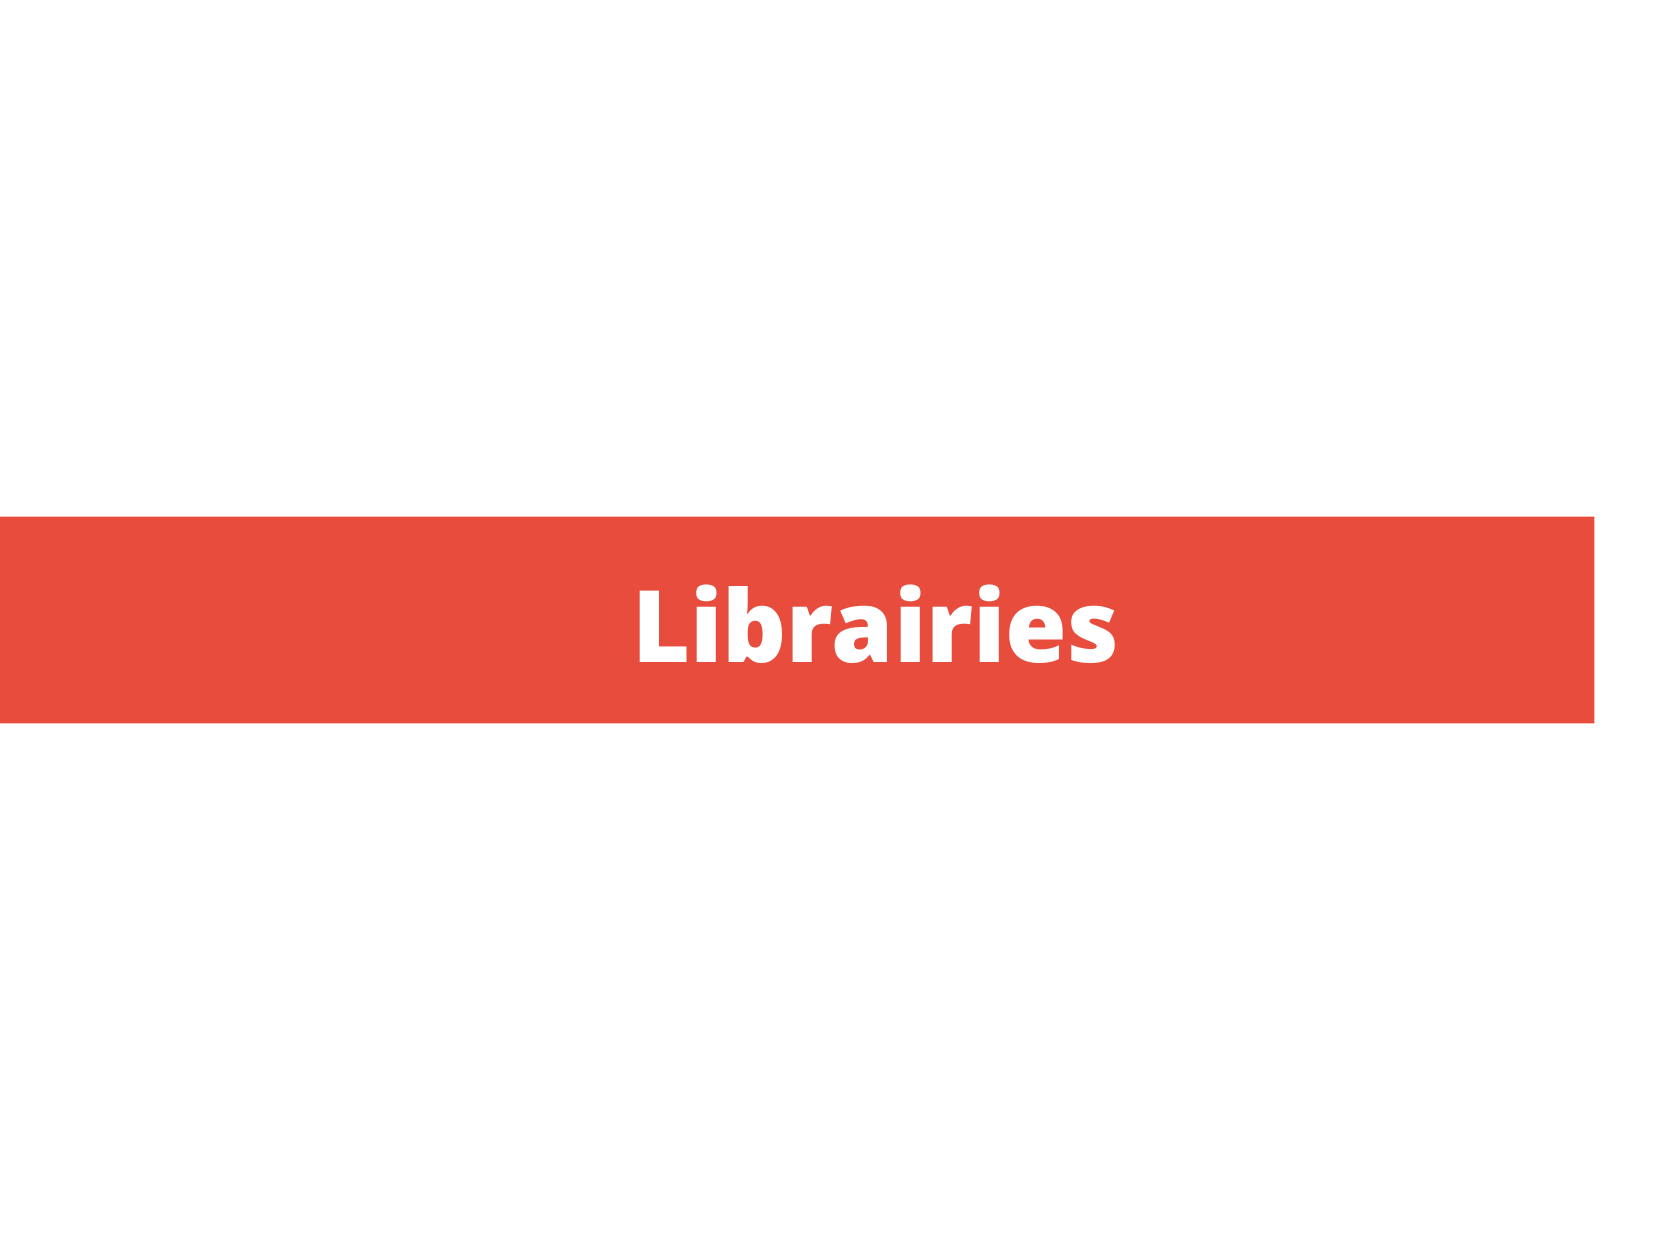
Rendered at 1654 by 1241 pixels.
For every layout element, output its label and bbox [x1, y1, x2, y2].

title [632, 546, 1134, 693]
